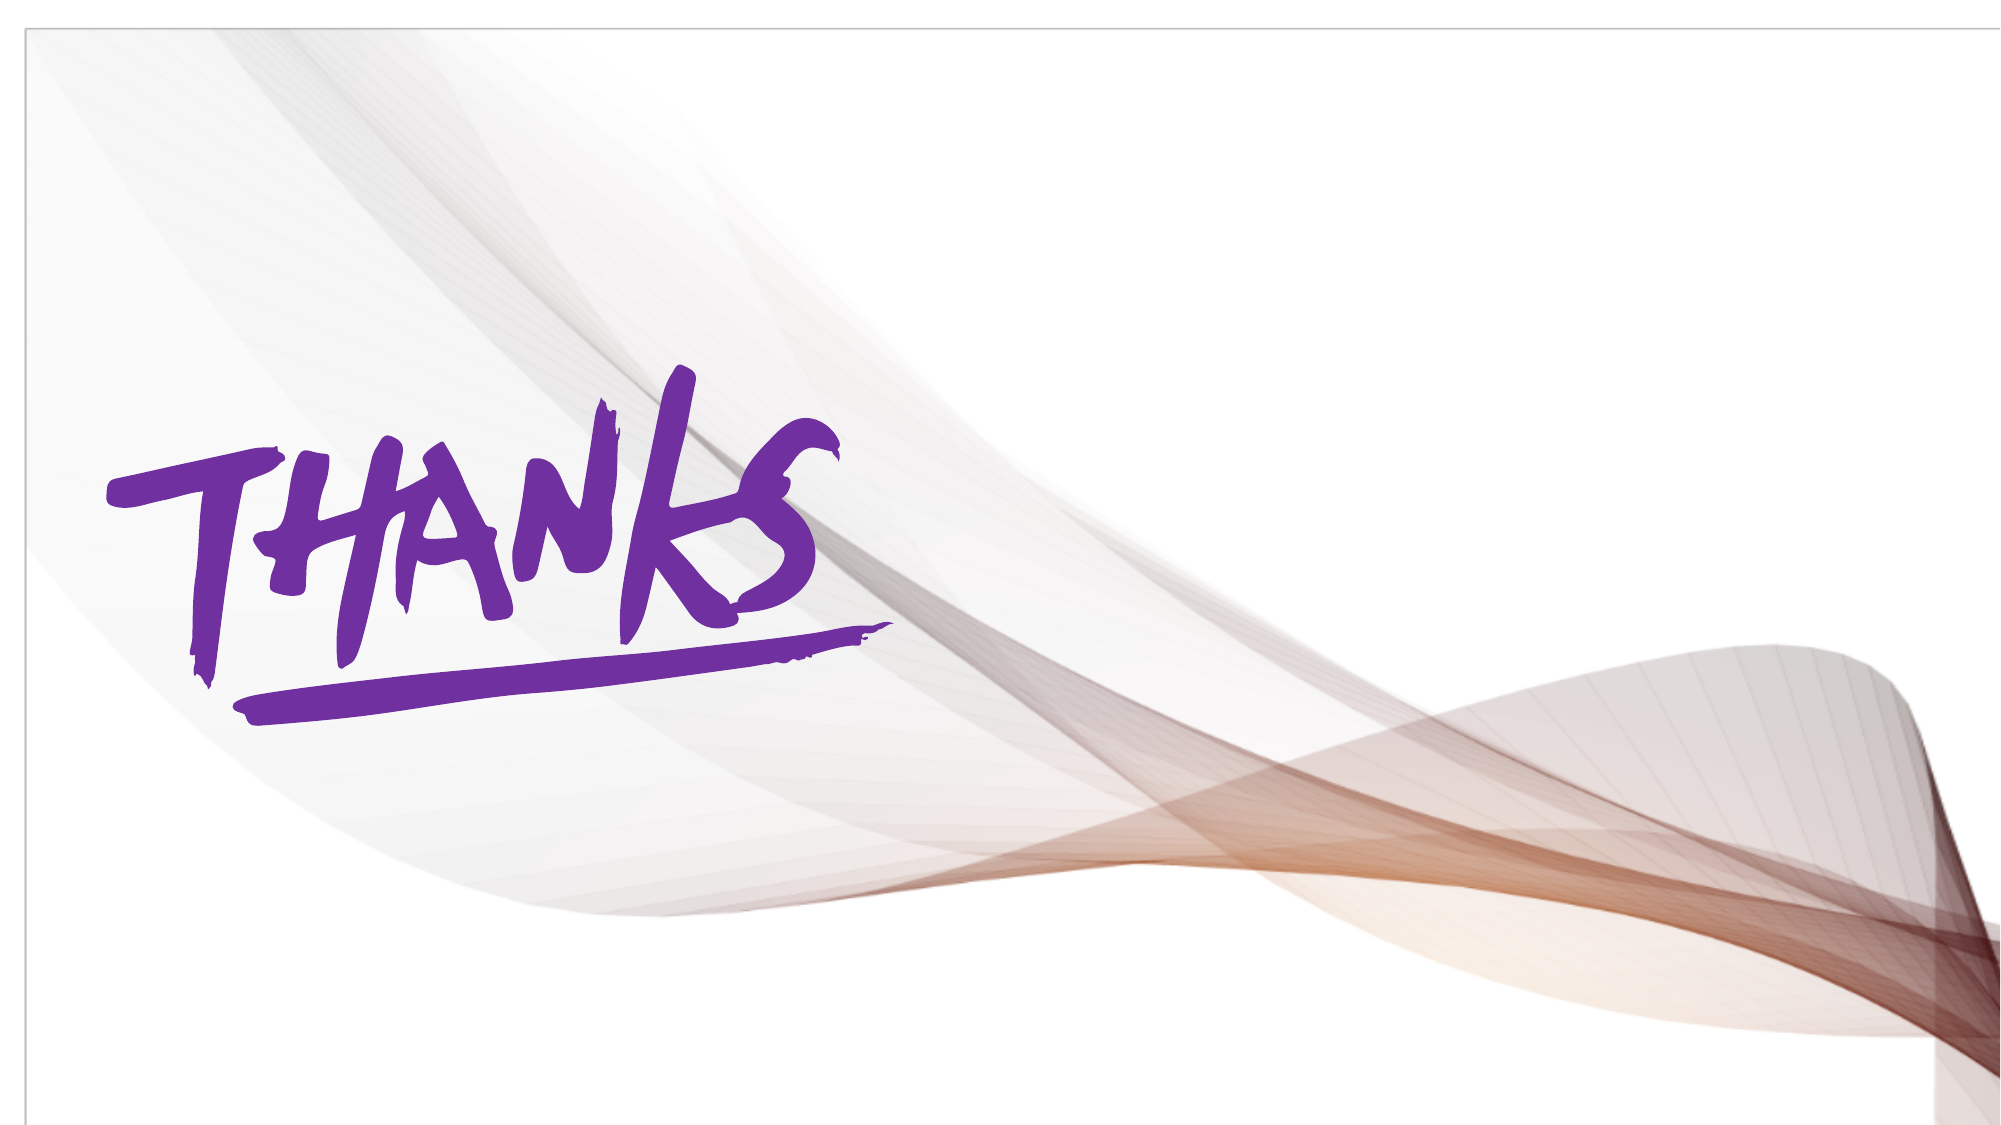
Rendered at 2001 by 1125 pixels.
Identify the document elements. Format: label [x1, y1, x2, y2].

text_box [106, 446, 286, 690]
text_box [232, 621, 894, 726]
text_box [252, 435, 514, 669]
text_box [619, 364, 840, 645]
text_box [512, 397, 621, 582]
picture [0, 0, 1998, 1125]
